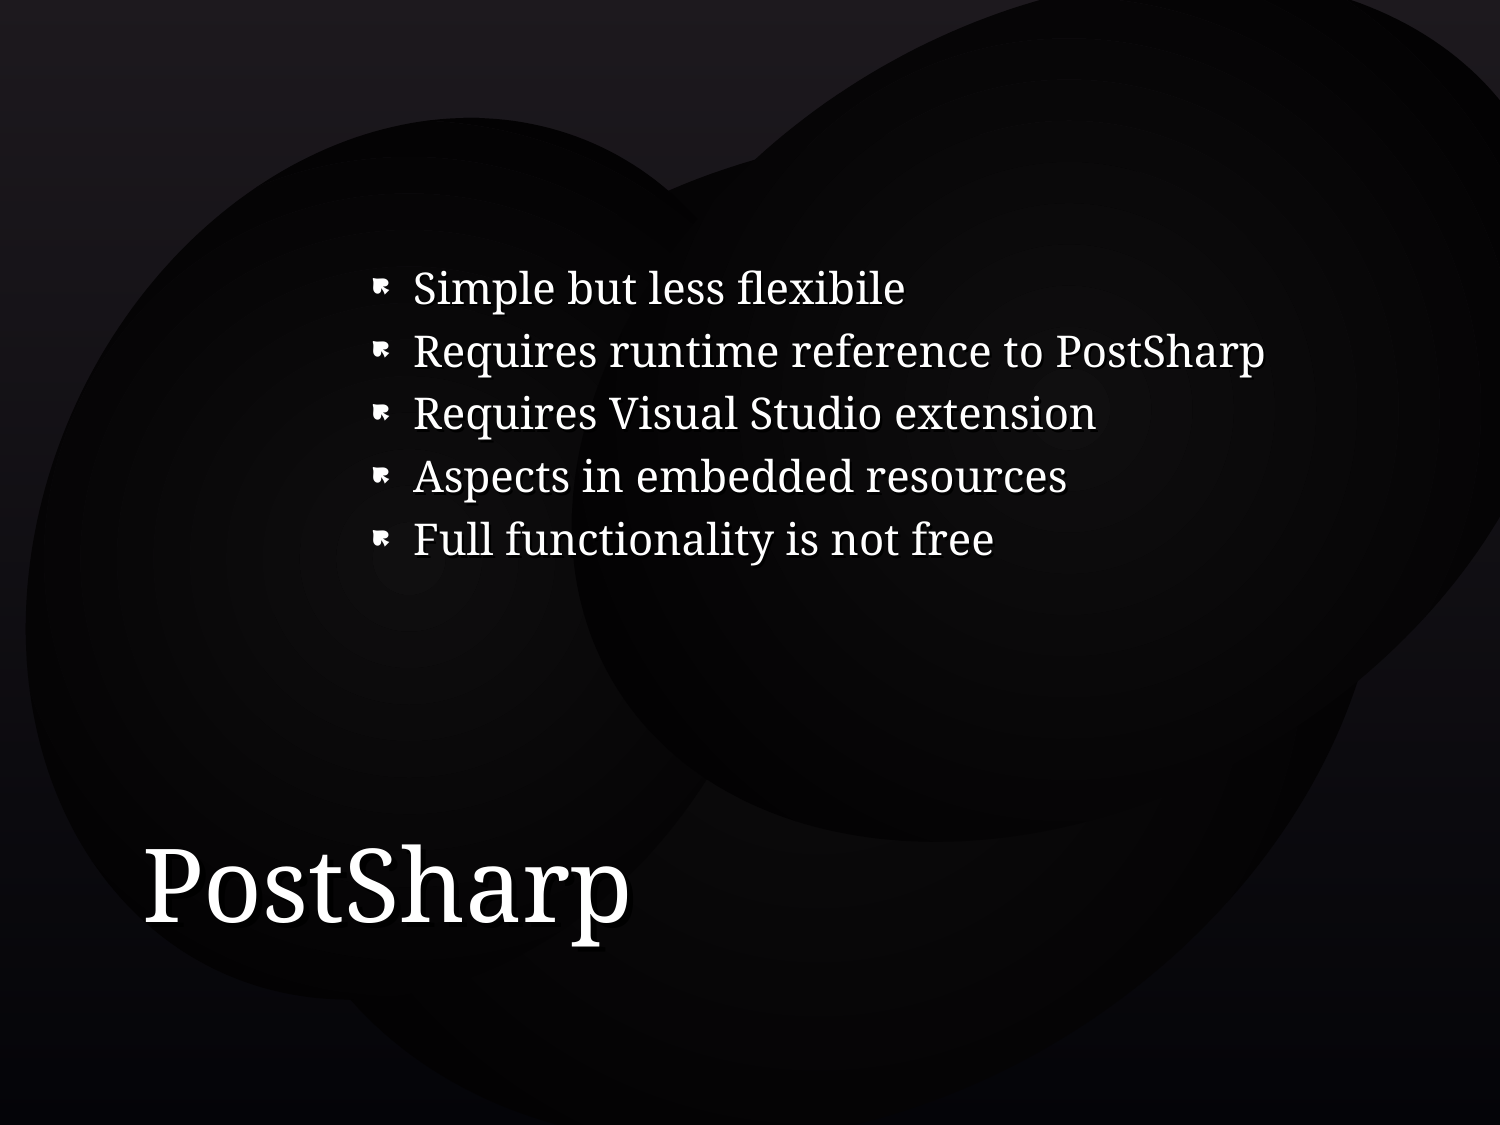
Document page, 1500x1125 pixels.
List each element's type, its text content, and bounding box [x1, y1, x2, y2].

list Simple but less flexibile Requires runtime reference to PostSharp Requires Visual Studio extension Aspects in embedded resources Full functionality is not free [350, 112, 1351, 713]
title PostSharp [127, 800, 1366, 951]
